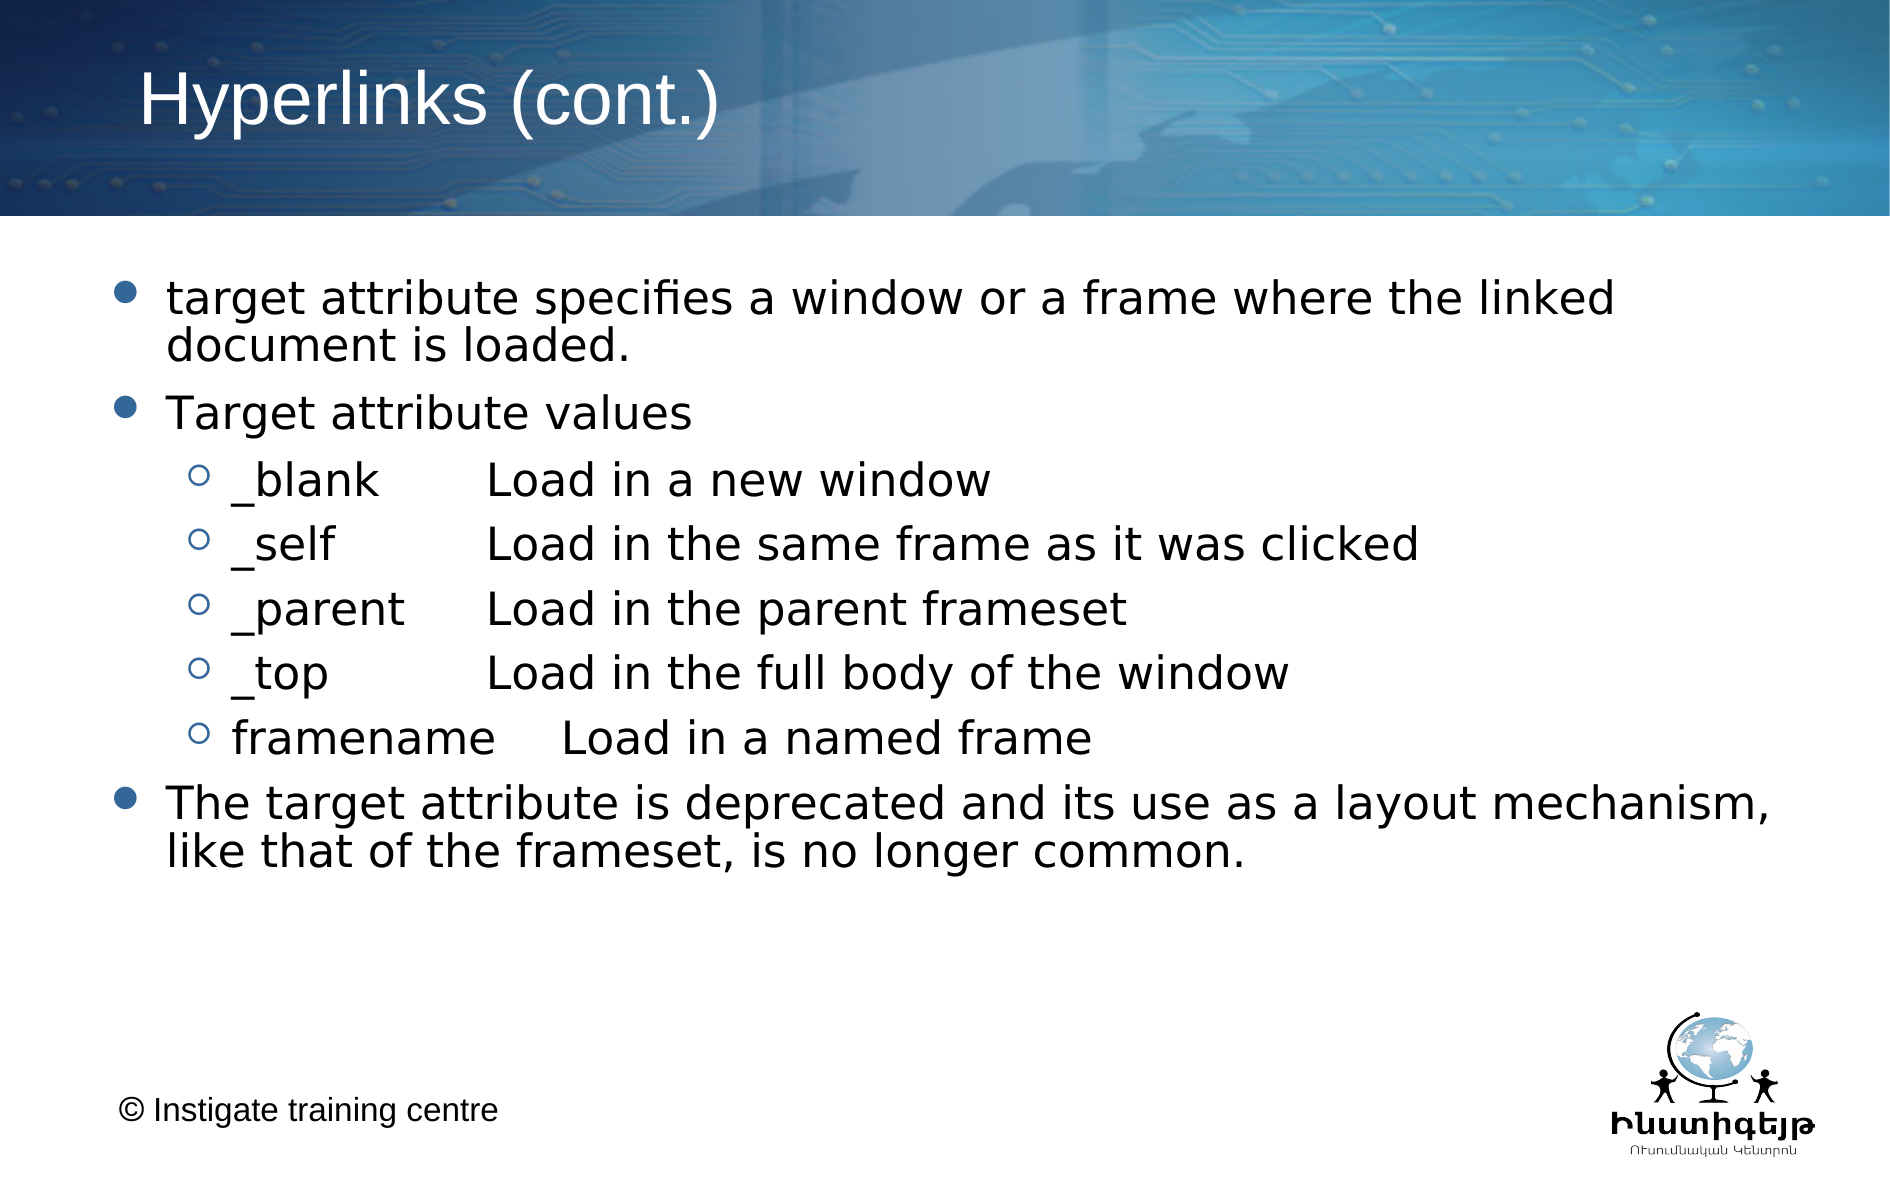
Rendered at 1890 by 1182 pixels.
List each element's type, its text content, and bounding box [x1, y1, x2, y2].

text_box Hyperlinks (cont.) [138, 76, 1801, 80]
picture [0, 0, 1890, 216]
list target attribute specifies a window or a frame where the linked document is loaded. Target attribute values _blank Load in a new window _self Load in the same frame as it was clicked _parent Load in the parent frameset _top Load in the full body of the window framename Load in a named frame The target attribute is deprecated and its use as a layout mechanism, like that of the frameset, is no longer common. [110, 276, 1801, 303]
picture [1612, 1012, 1815, 1157]
